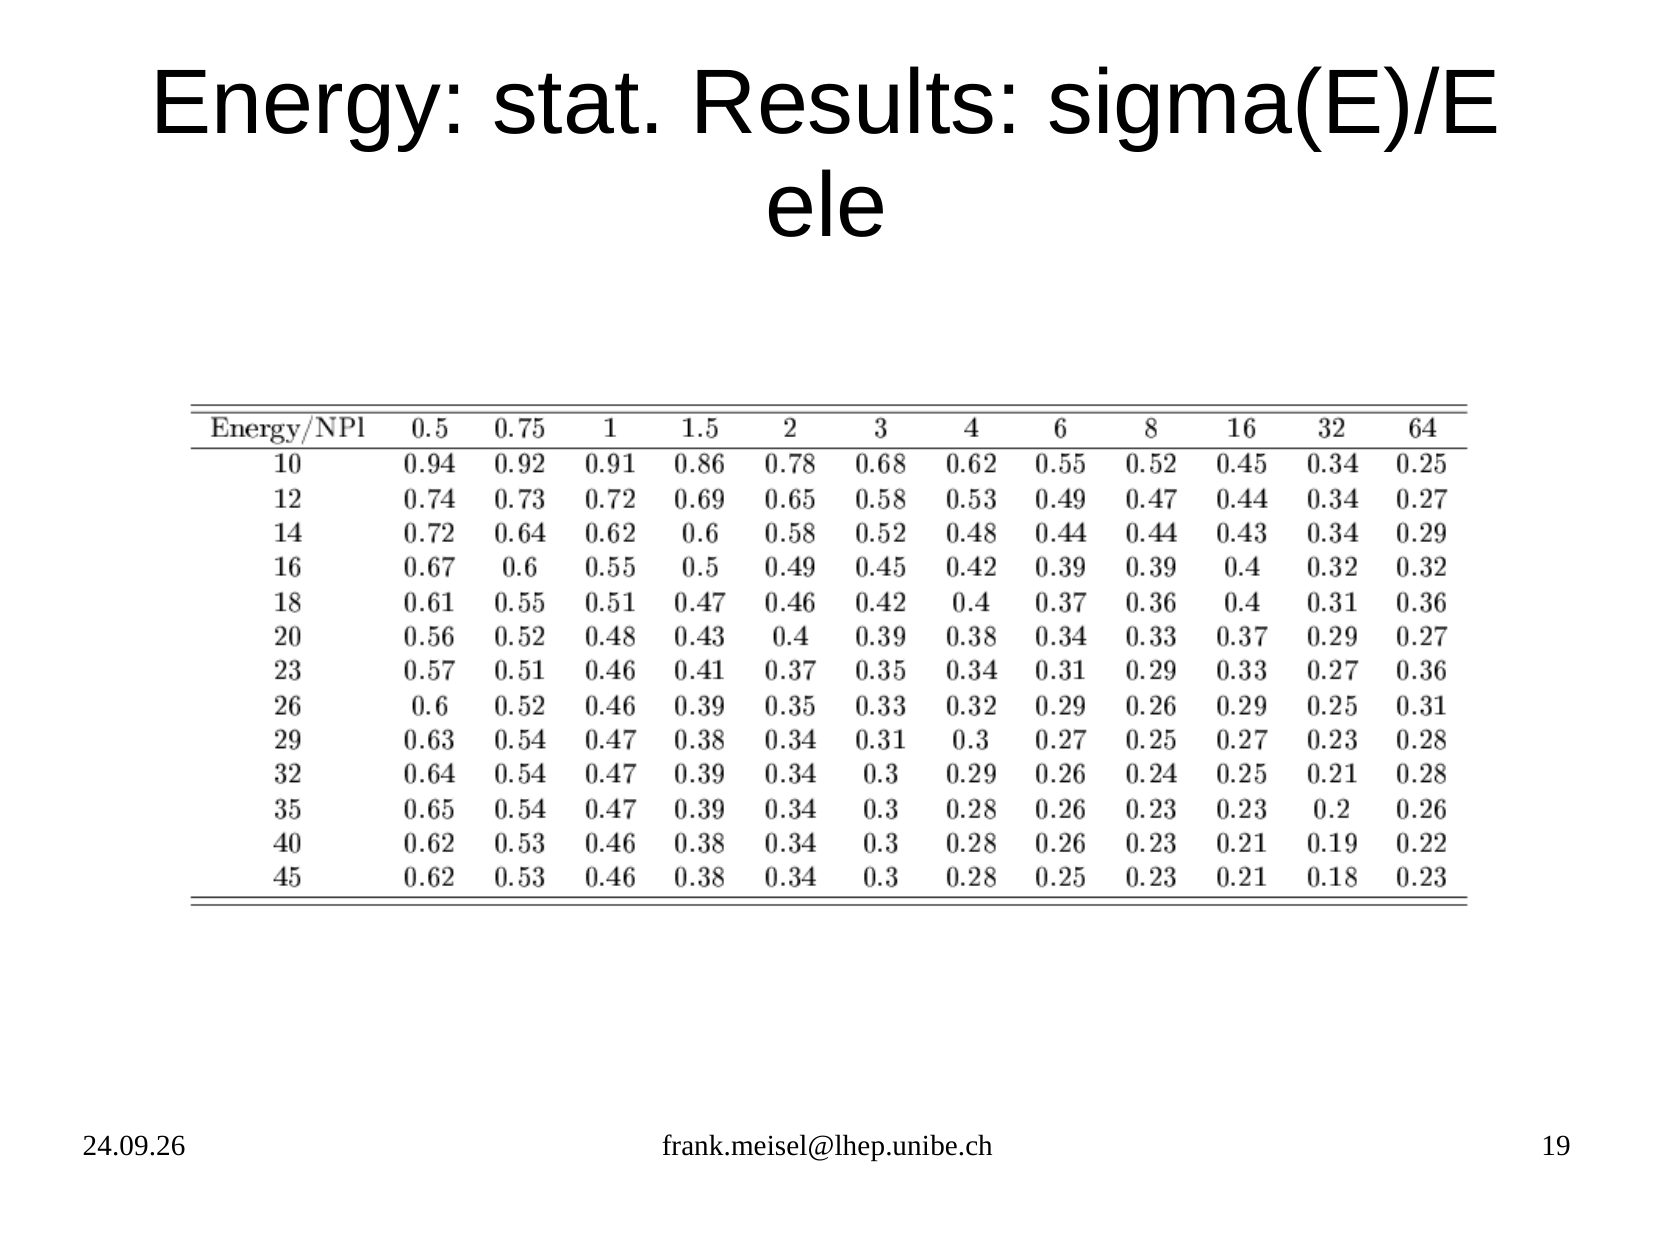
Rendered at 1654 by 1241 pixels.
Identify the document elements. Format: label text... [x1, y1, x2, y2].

picture [177, 383, 1485, 923]
title Energy: stat. Results: sigma(E)/E ele [82, 49, 1571, 257]
